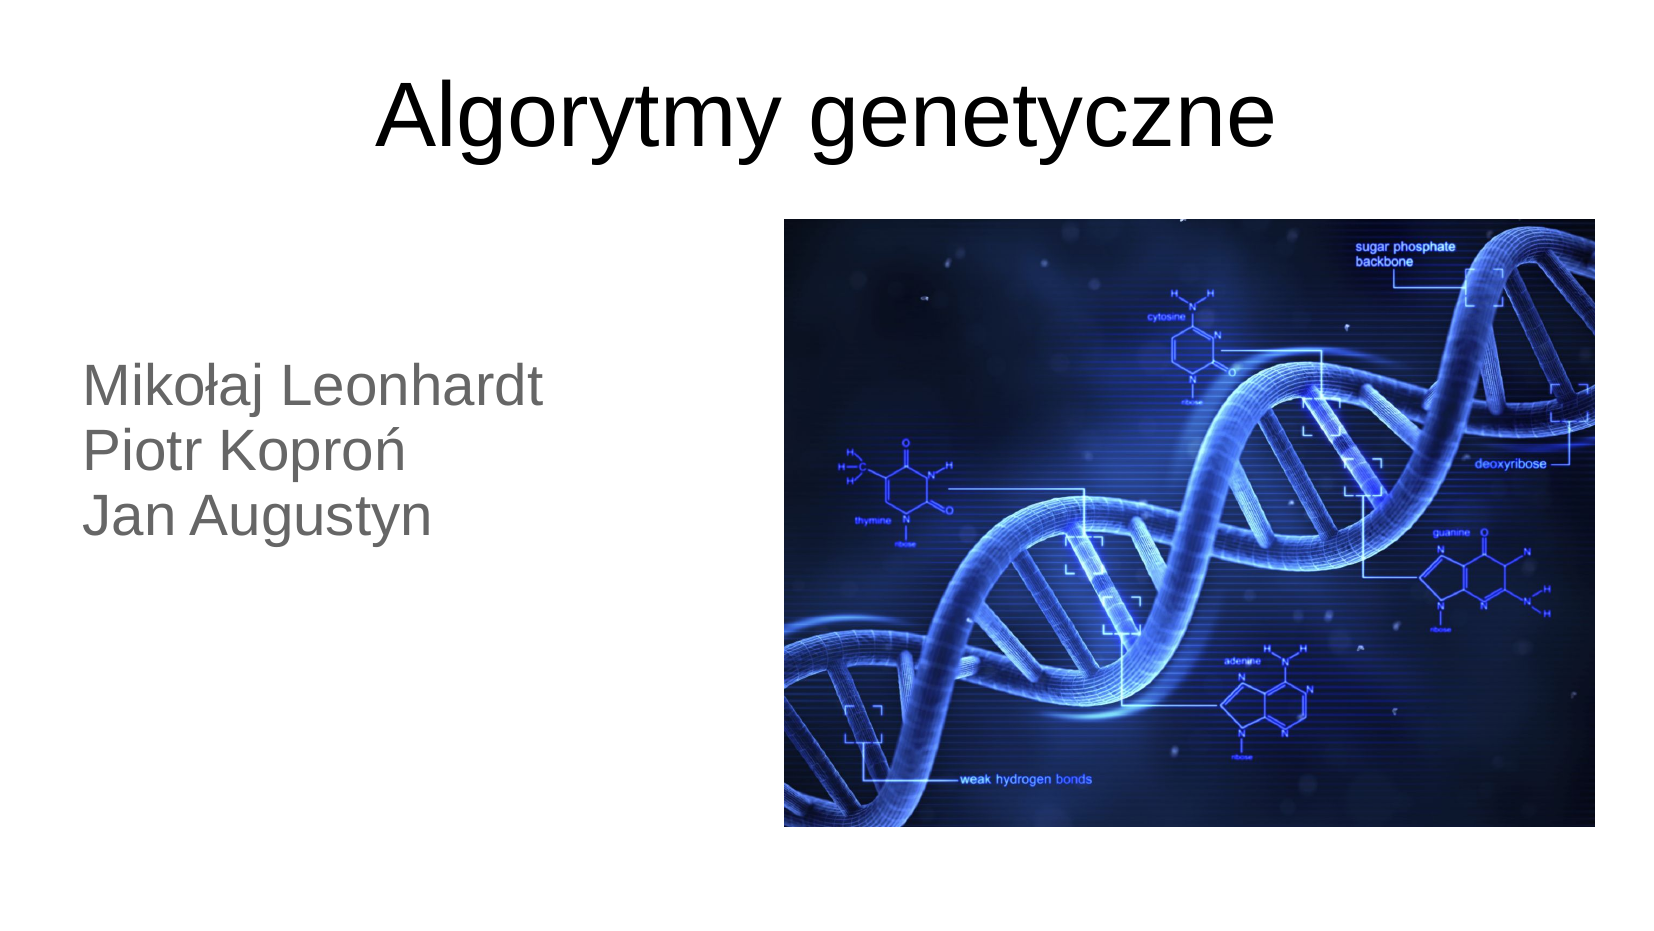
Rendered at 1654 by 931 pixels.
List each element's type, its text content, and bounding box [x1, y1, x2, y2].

subtitle Mikołaj Leonhardt Piotr Koproń Jan Augustyn [82, 217, 1571, 758]
title Algorytmy genetyczne [82, 37, 1571, 193]
picture [784, 219, 1595, 827]
